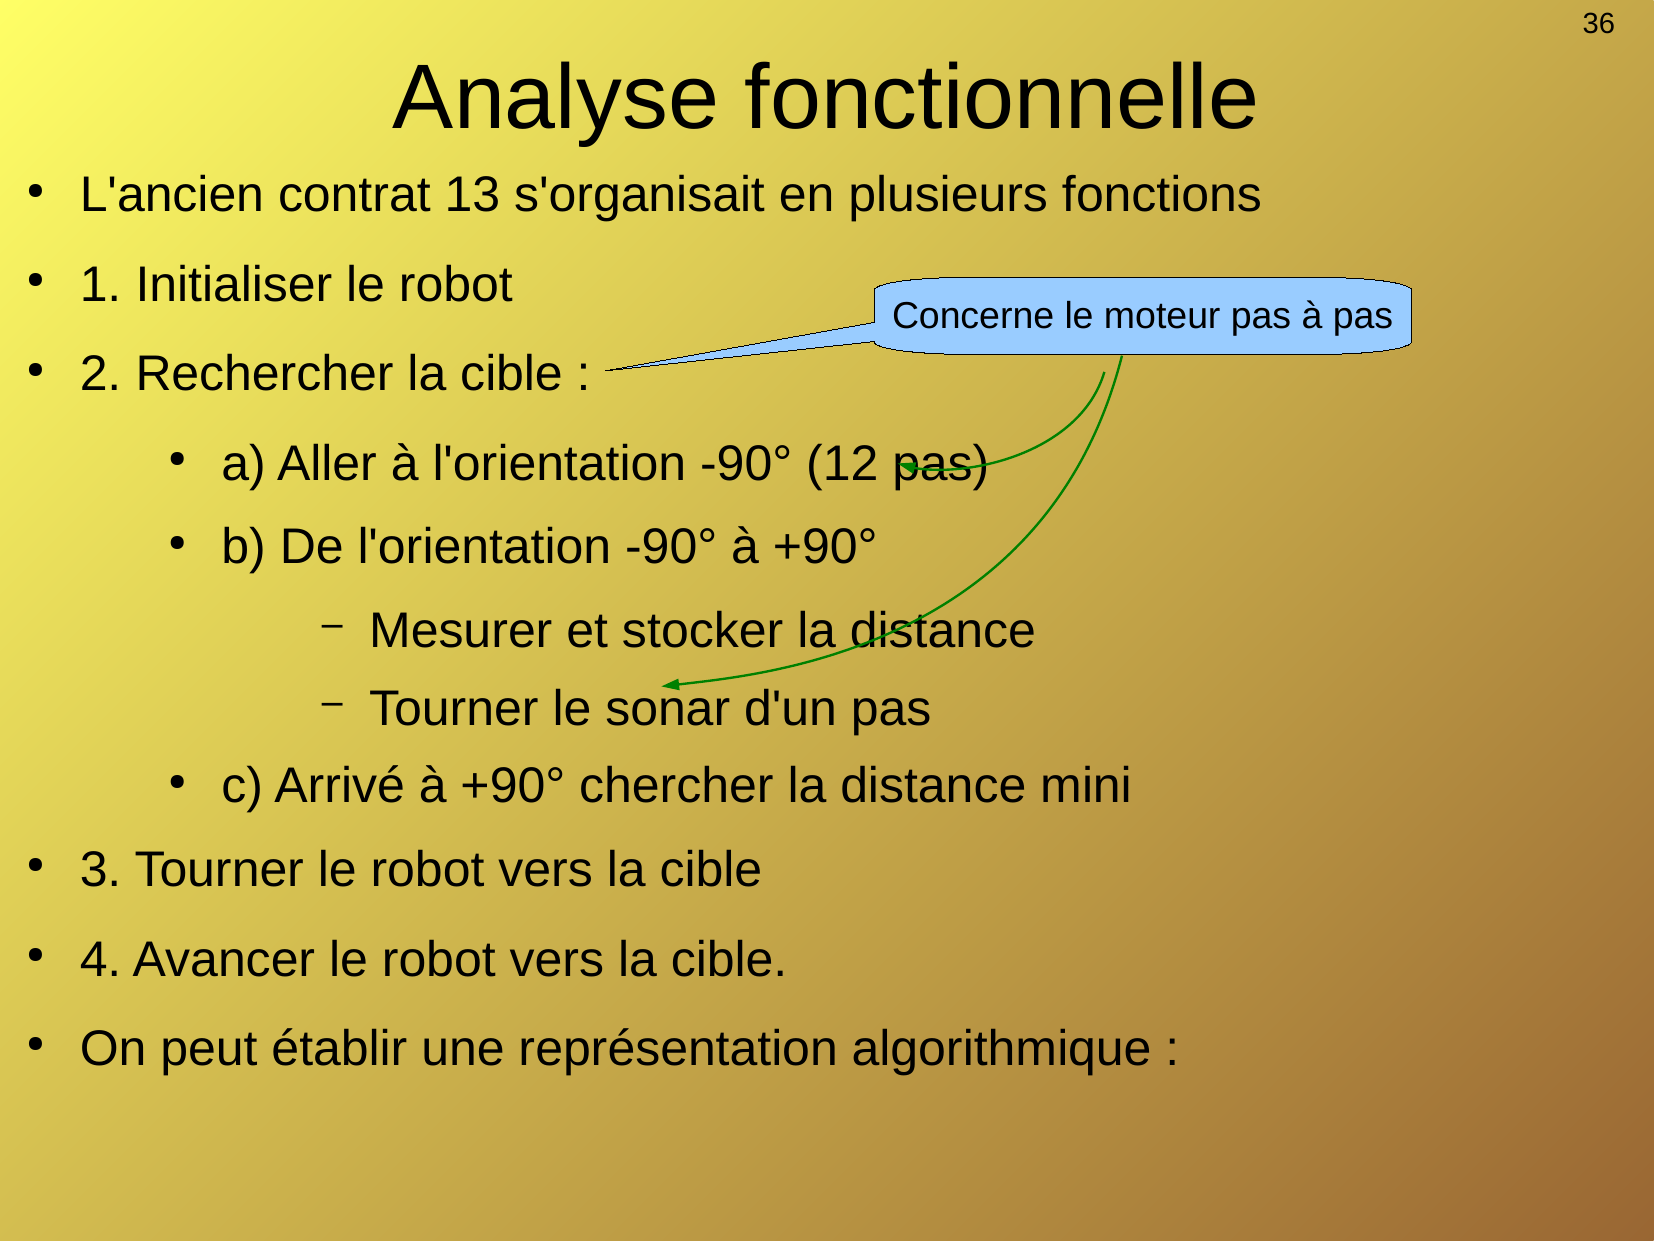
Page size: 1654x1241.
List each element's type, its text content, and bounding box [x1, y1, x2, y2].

text_box <numéro> [1567, 0, 1654, 48]
text_box Concerne le moteur pas à pas [605, 277, 1412, 371]
list L'ancien contrat 13 s'organisait en plusieurs fonctions 1. Initialiser le robot 2. Rechercher la cible : a) Aller à l'orientation -90° (12 pas) b) De l'orientation -90° à +90° Mesurer et stocker la distance Tourner le sonar d'un pas c) Arrivé à +90° chercher la distance mini 3. Tourner le robot vers la cible 4. Avancer le robot vers la cible. On peut établir une représentation algorithmique : [0, 161, 1654, 1171]
title Analyse fonctionnelle [82, 36, 1571, 140]
